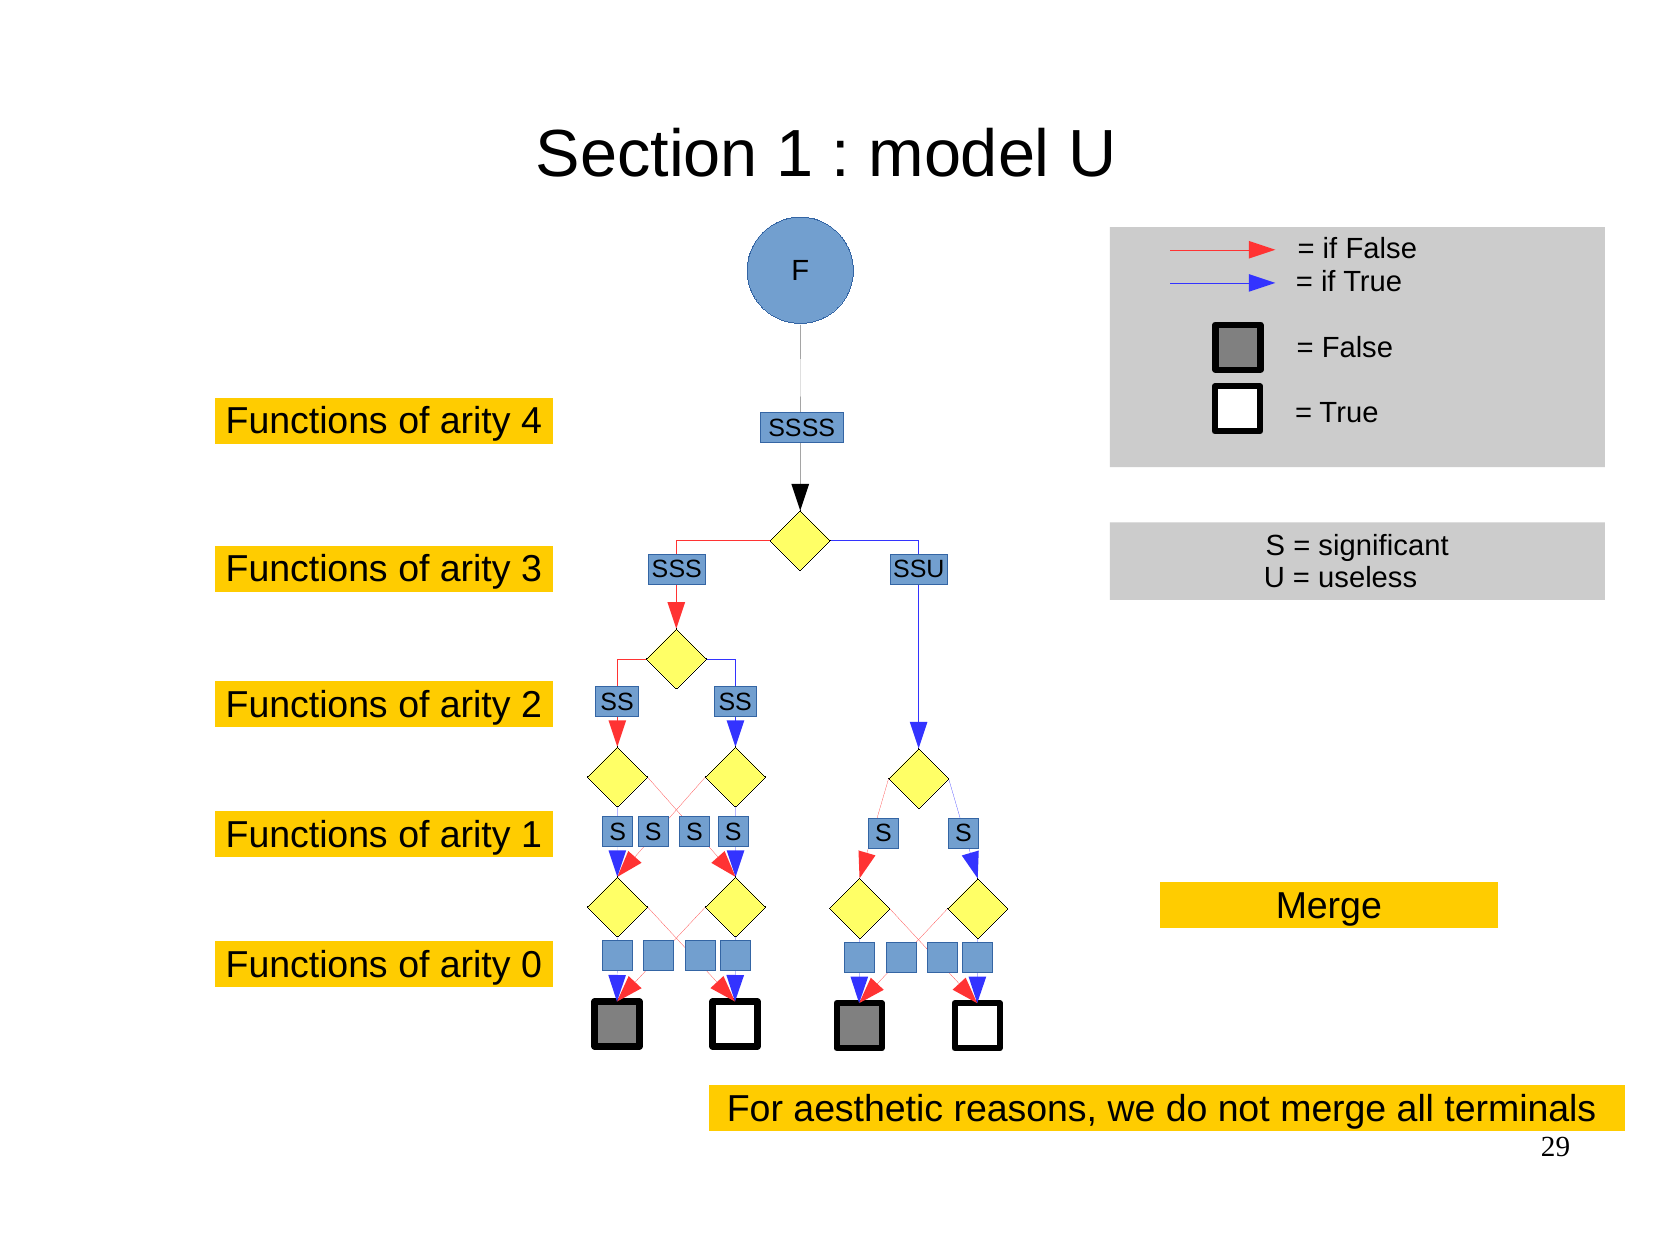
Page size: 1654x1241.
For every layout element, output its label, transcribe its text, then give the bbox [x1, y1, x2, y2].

text_box S [948, 818, 979, 849]
text_box S [638, 816, 669, 847]
text_box SSU [890, 554, 948, 585]
text_box [954, 1003, 1000, 1049]
text_box [602, 940, 633, 971]
text_box Merge [1160, 882, 1498, 928]
text_box [1215, 324, 1261, 370]
title Section 1 : model U [82, 49, 1571, 257]
text_box [947, 878, 1008, 939]
text_box [712, 1001, 758, 1047]
text_box F [747, 257, 854, 324]
text_box [770, 510, 831, 571]
text_box [594, 1001, 640, 1047]
text_box [705, 746, 766, 807]
text_box [888, 748, 949, 809]
text_box [836, 1003, 882, 1049]
text_box = if False = if True = False = True [1109, 227, 1605, 468]
text_box [587, 876, 648, 937]
text_box [886, 942, 917, 973]
text_box Functions of arity 0 [215, 941, 553, 987]
text_box [705, 876, 766, 937]
text_box [844, 942, 875, 973]
text_box S = significant U = useless [1109, 522, 1605, 600]
text_box Functions of arity 2 [215, 681, 553, 727]
text_box [829, 878, 890, 939]
text_box [643, 940, 674, 971]
text_box Functions of arity 3 [215, 546, 553, 592]
text_box [646, 628, 707, 689]
text_box SSSS [760, 412, 844, 443]
text_box [587, 746, 648, 807]
text_box SS [714, 686, 757, 717]
text_box S [602, 816, 633, 847]
text_box For aesthetic reasons, we do not merge all terminals [709, 1085, 1625, 1131]
text_box [720, 940, 751, 971]
text_box [927, 942, 958, 973]
text_box [962, 942, 993, 973]
text_box Functions of arity 1 [215, 811, 553, 857]
text_box Functions of arity 4 [215, 398, 553, 444]
text_box [1215, 386, 1261, 432]
text_box S [679, 816, 710, 847]
text_box S [868, 818, 899, 849]
text_box S [718, 816, 749, 847]
text_box SS [595, 686, 639, 717]
text_box SSS [648, 554, 706, 585]
text_box [685, 940, 716, 971]
